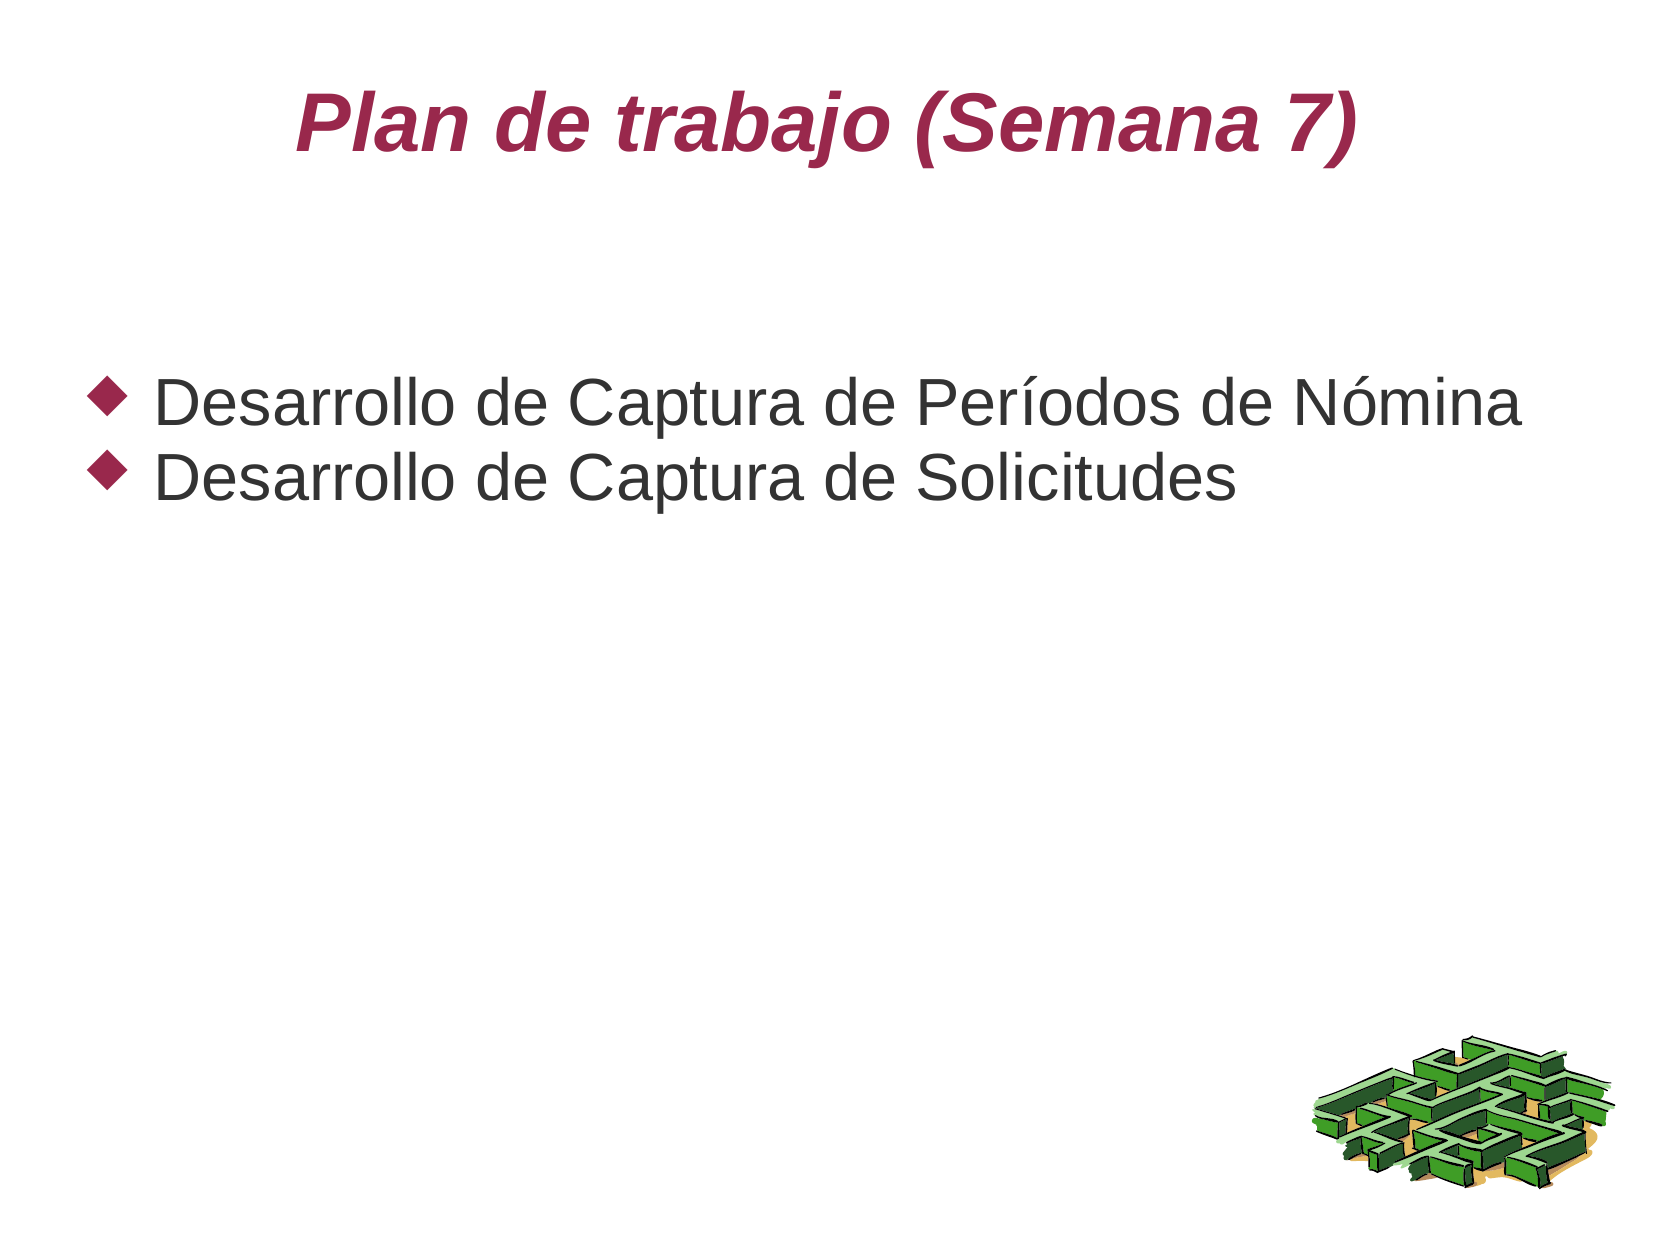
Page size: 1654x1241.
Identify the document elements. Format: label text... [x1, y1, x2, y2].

list Desarrollo de Captura de Períodos de Nómina Desarrollo de Captura de Solicitudes [70, 364, 1570, 1147]
title Plan de trabajo (Semana 7) [121, 19, 1534, 227]
